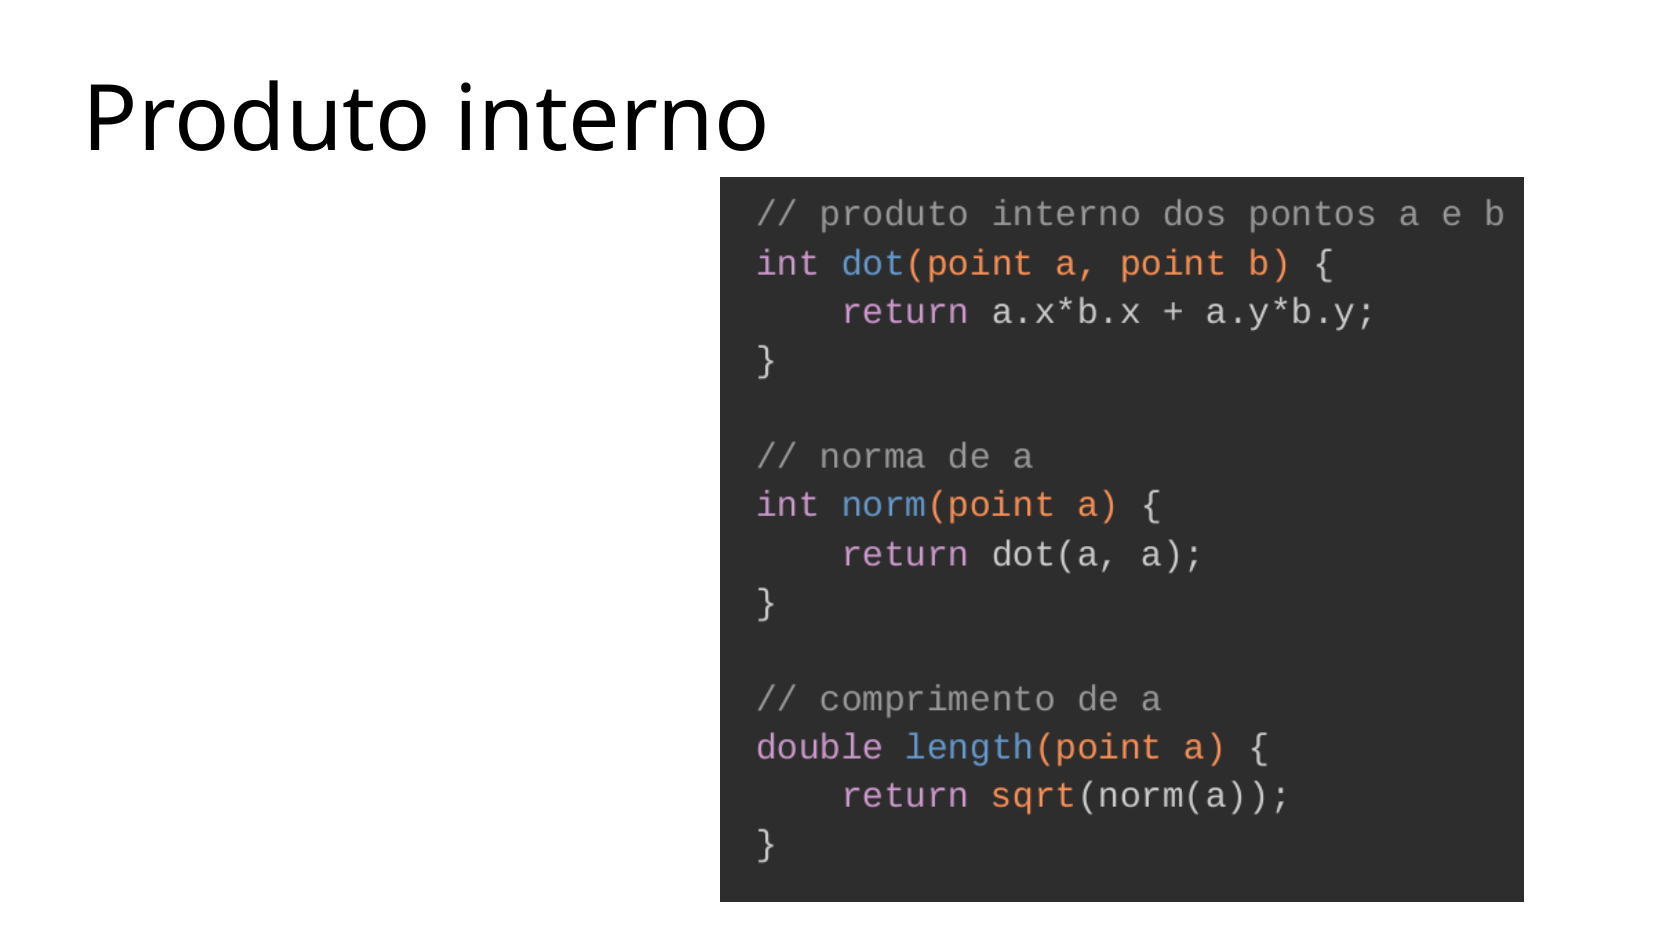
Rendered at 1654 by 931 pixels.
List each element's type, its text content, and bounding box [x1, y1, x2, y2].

title Produto interno [82, 37, 1571, 193]
picture [720, 177, 1524, 902]
